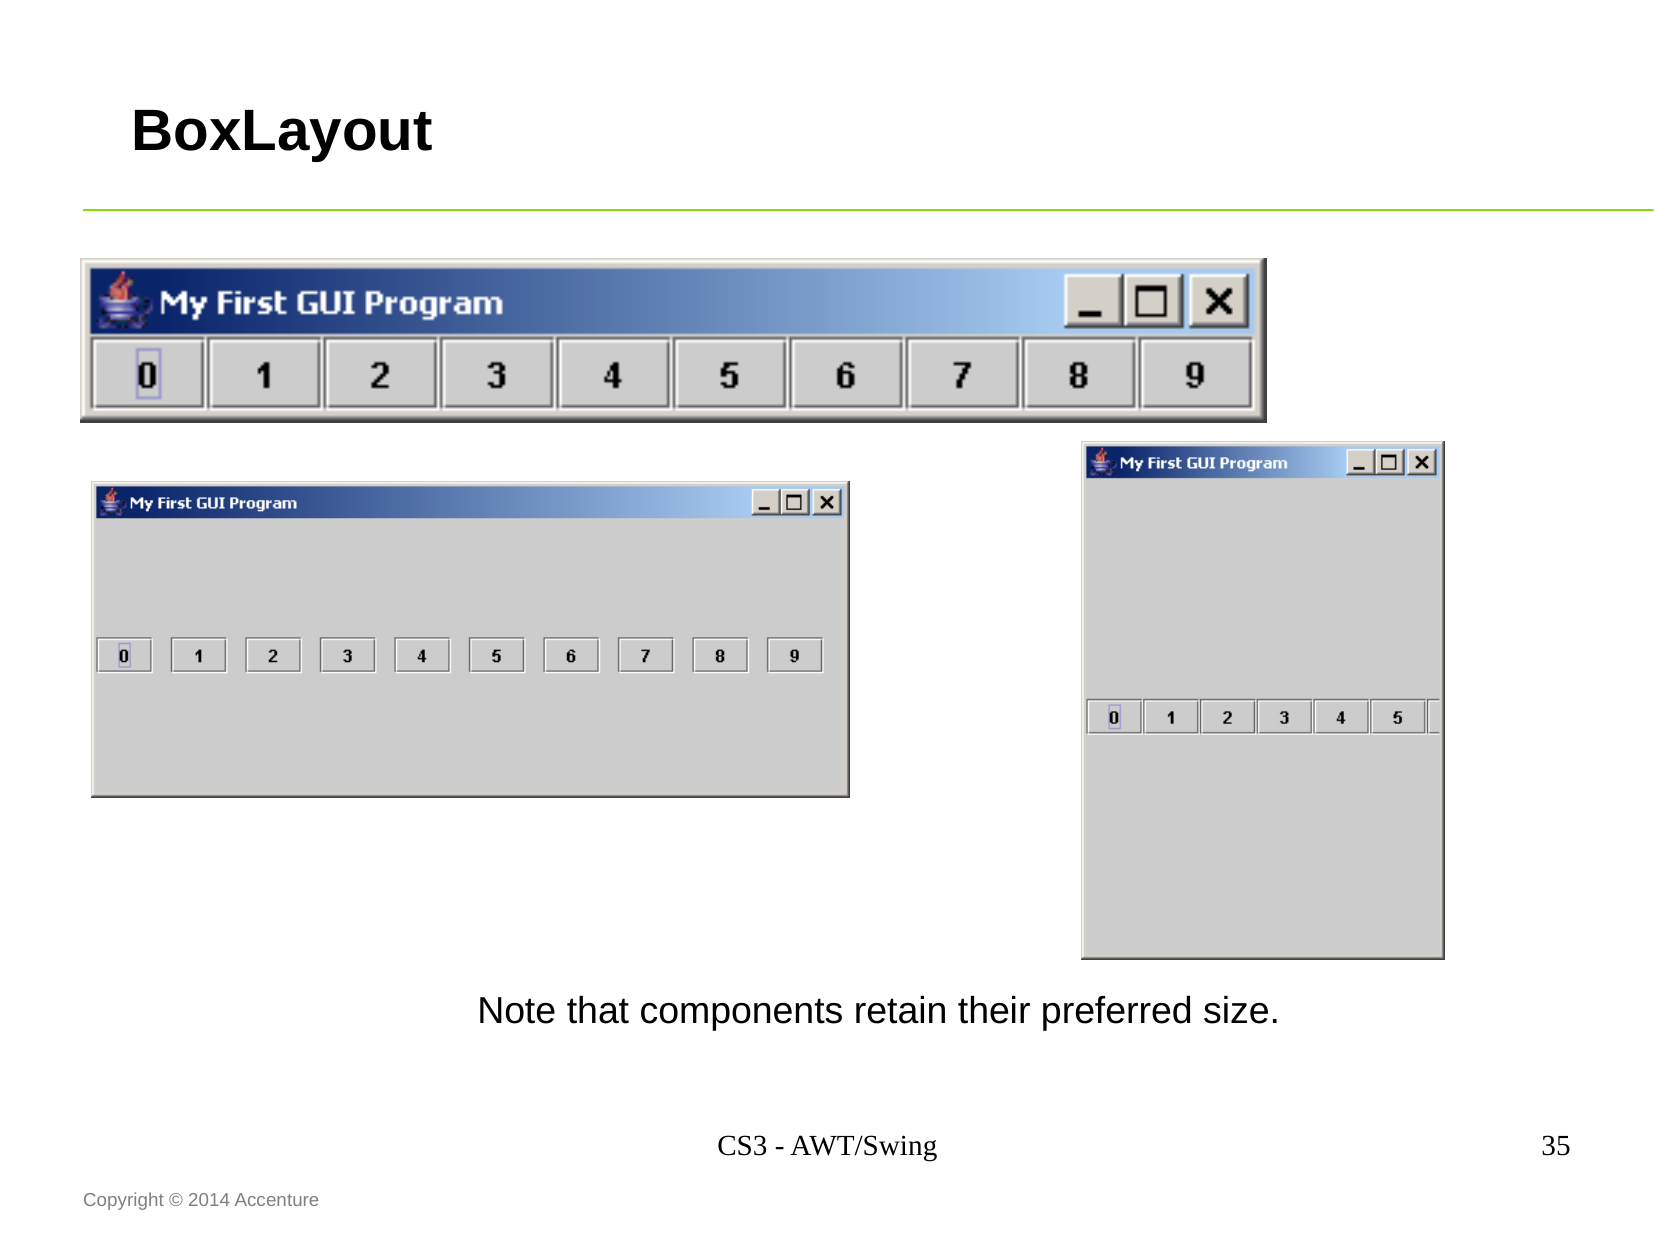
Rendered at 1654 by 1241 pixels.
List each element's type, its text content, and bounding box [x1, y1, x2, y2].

title BoxLayout [81, 56, 1654, 199]
picture [91, 481, 850, 798]
picture [1081, 441, 1445, 960]
picture [80, 258, 1267, 423]
text_box Note that components retain their preferred size. [427, 978, 1296, 1039]
